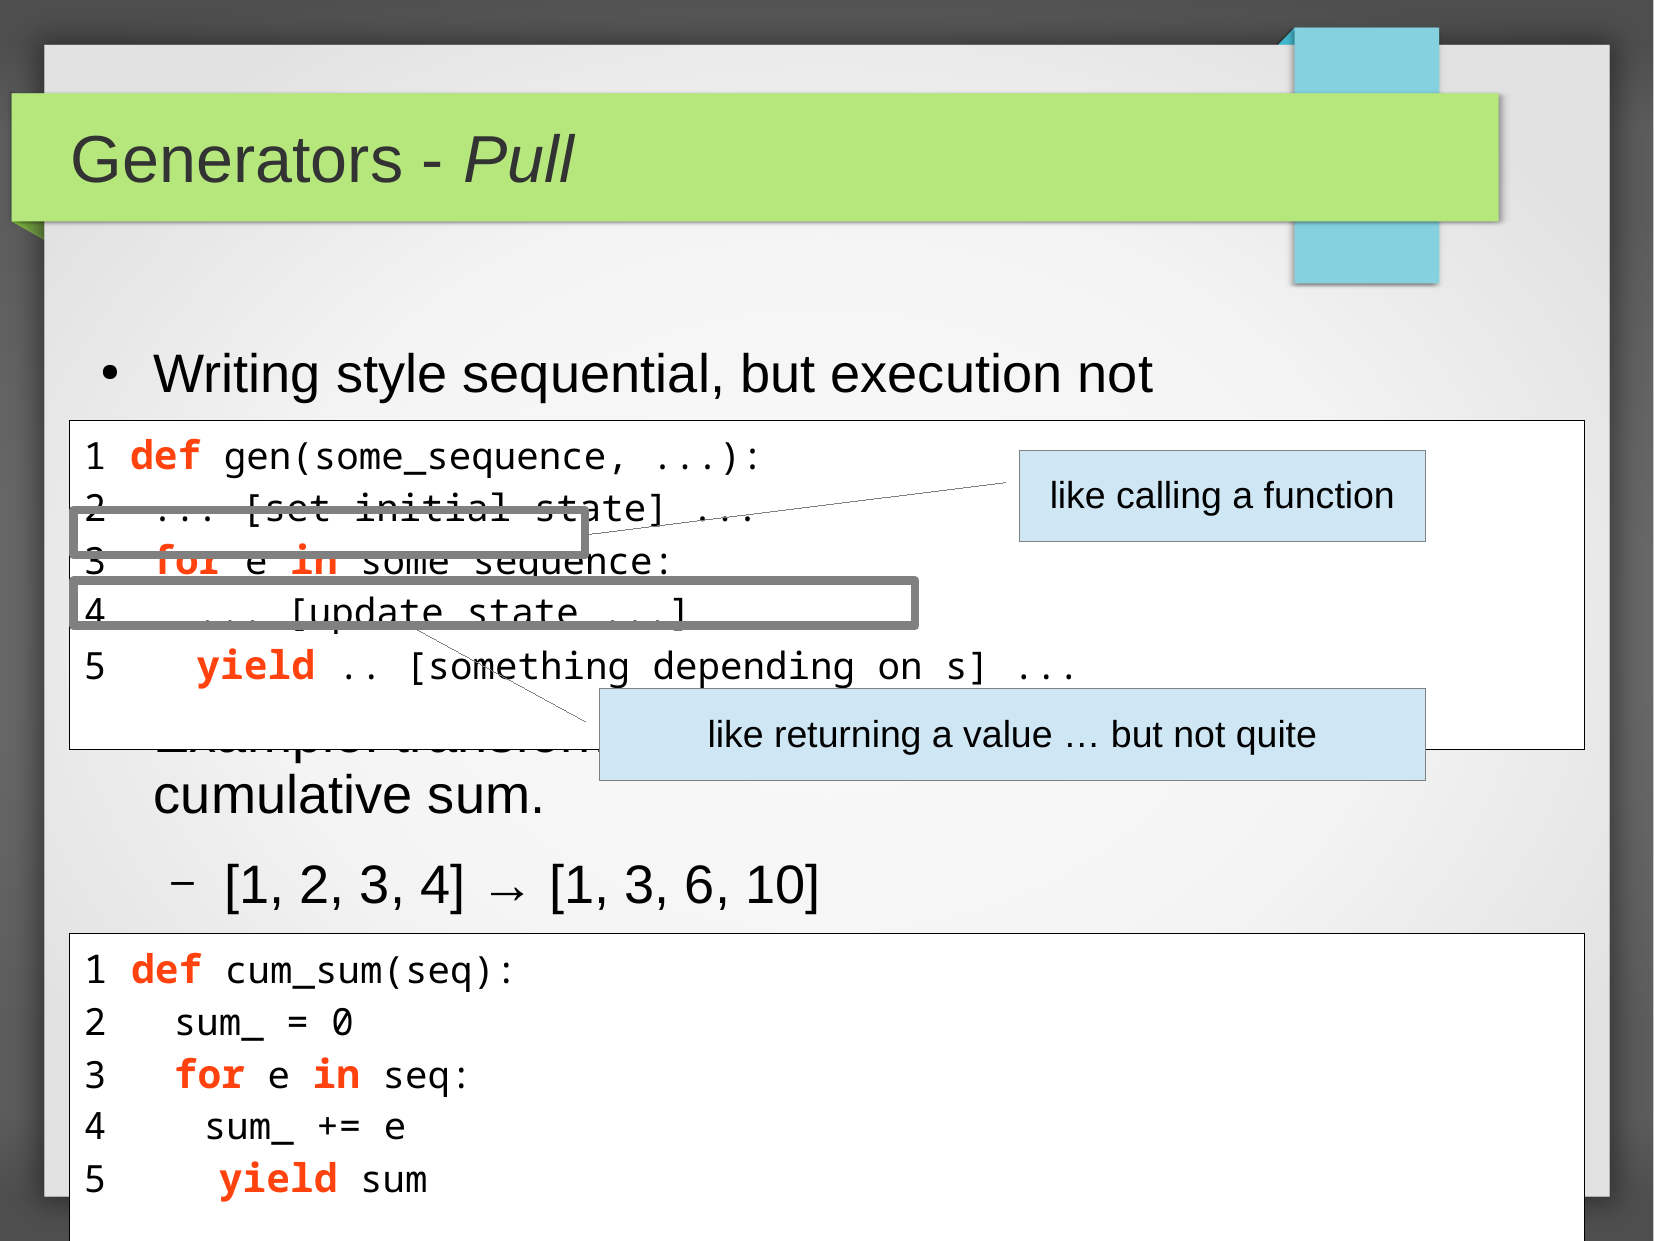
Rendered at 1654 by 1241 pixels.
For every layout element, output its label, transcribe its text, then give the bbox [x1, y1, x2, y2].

picture [0, 0, 1654, 1241]
text_box 1 def cum_sum(seq): 2 sum_ = 0 3 for e in seq: 4 sum_ += e 5 yield sum [69, 933, 1585, 1181]
text_box [73, 580, 916, 626]
title Generators - Pull [70, 106, 1229, 213]
list Writing style sequential, but execution not Example: transform a sequence of numbers to a their cumulative sum. [1, 2, 3, 4] → [1, 3, 6, 10] [82, 750, 1538, 933]
text_box like calling a function [1020, 450, 1425, 541]
text_box 1 def gen(some_sequence, ...): 2 ... [set initial state] ... 3 for e in some_sequence: 4 ... [update state ...] 5 yield .. [something depending on s] ... [69, 420, 1585, 667]
list Writing style sequential, but execution not Example: transform a sequence of numbers to a their cumulative sum. [1, 2, 3, 4] → [1, 3, 6, 10] [82, 343, 1538, 420]
text_box [73, 510, 586, 556]
text_box like returning a value … but not quite [600, 689, 1425, 780]
